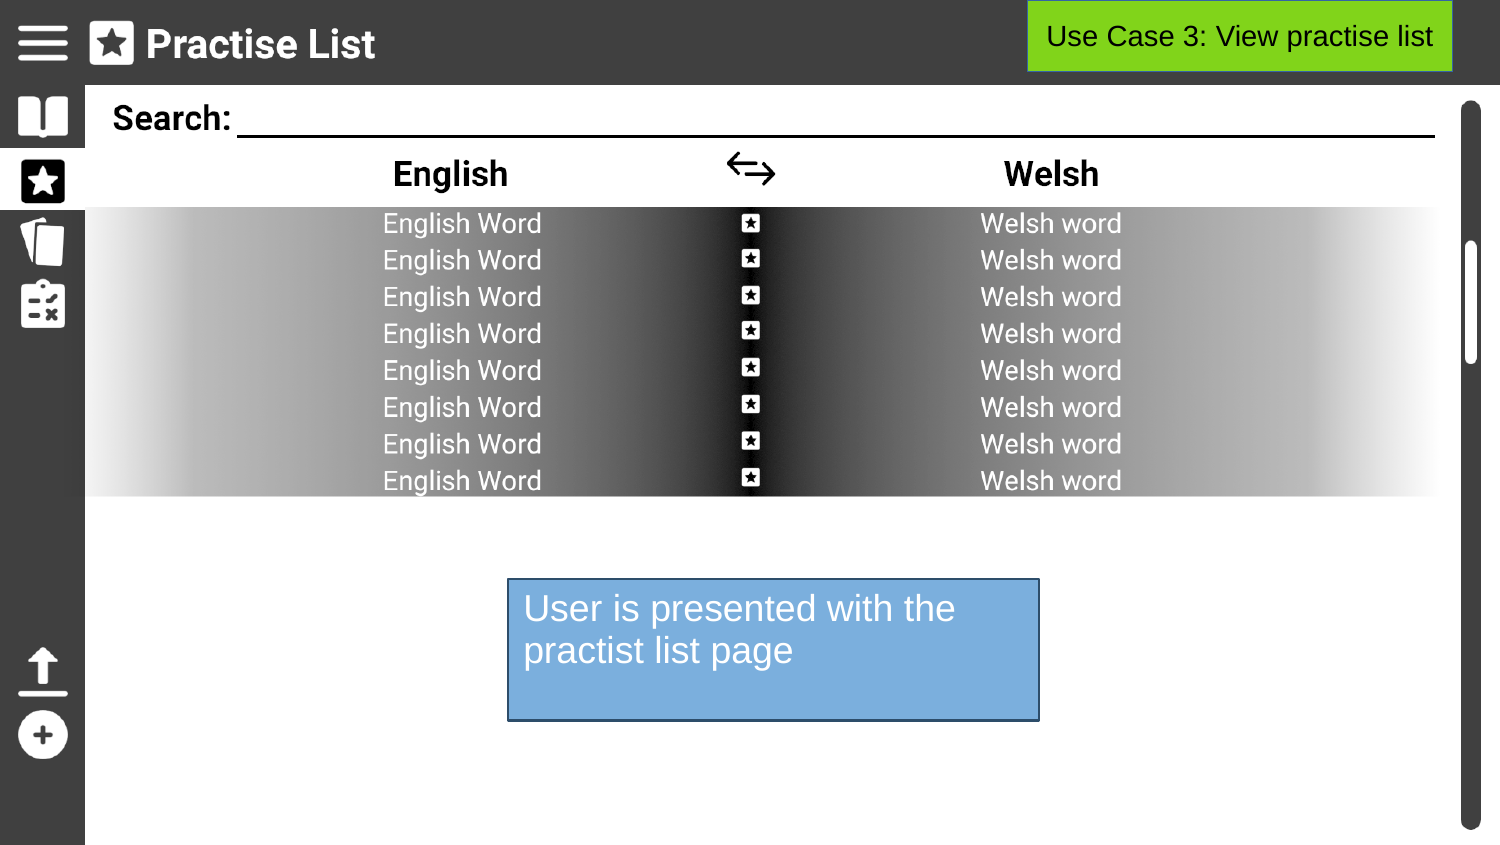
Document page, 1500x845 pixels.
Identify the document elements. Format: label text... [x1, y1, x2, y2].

picture [0, 0, 1500, 845]
text_box Use Case 3: View practise list [1027, 0, 1453, 72]
text_box User is presented with the practist list page [507, 578, 1040, 721]
